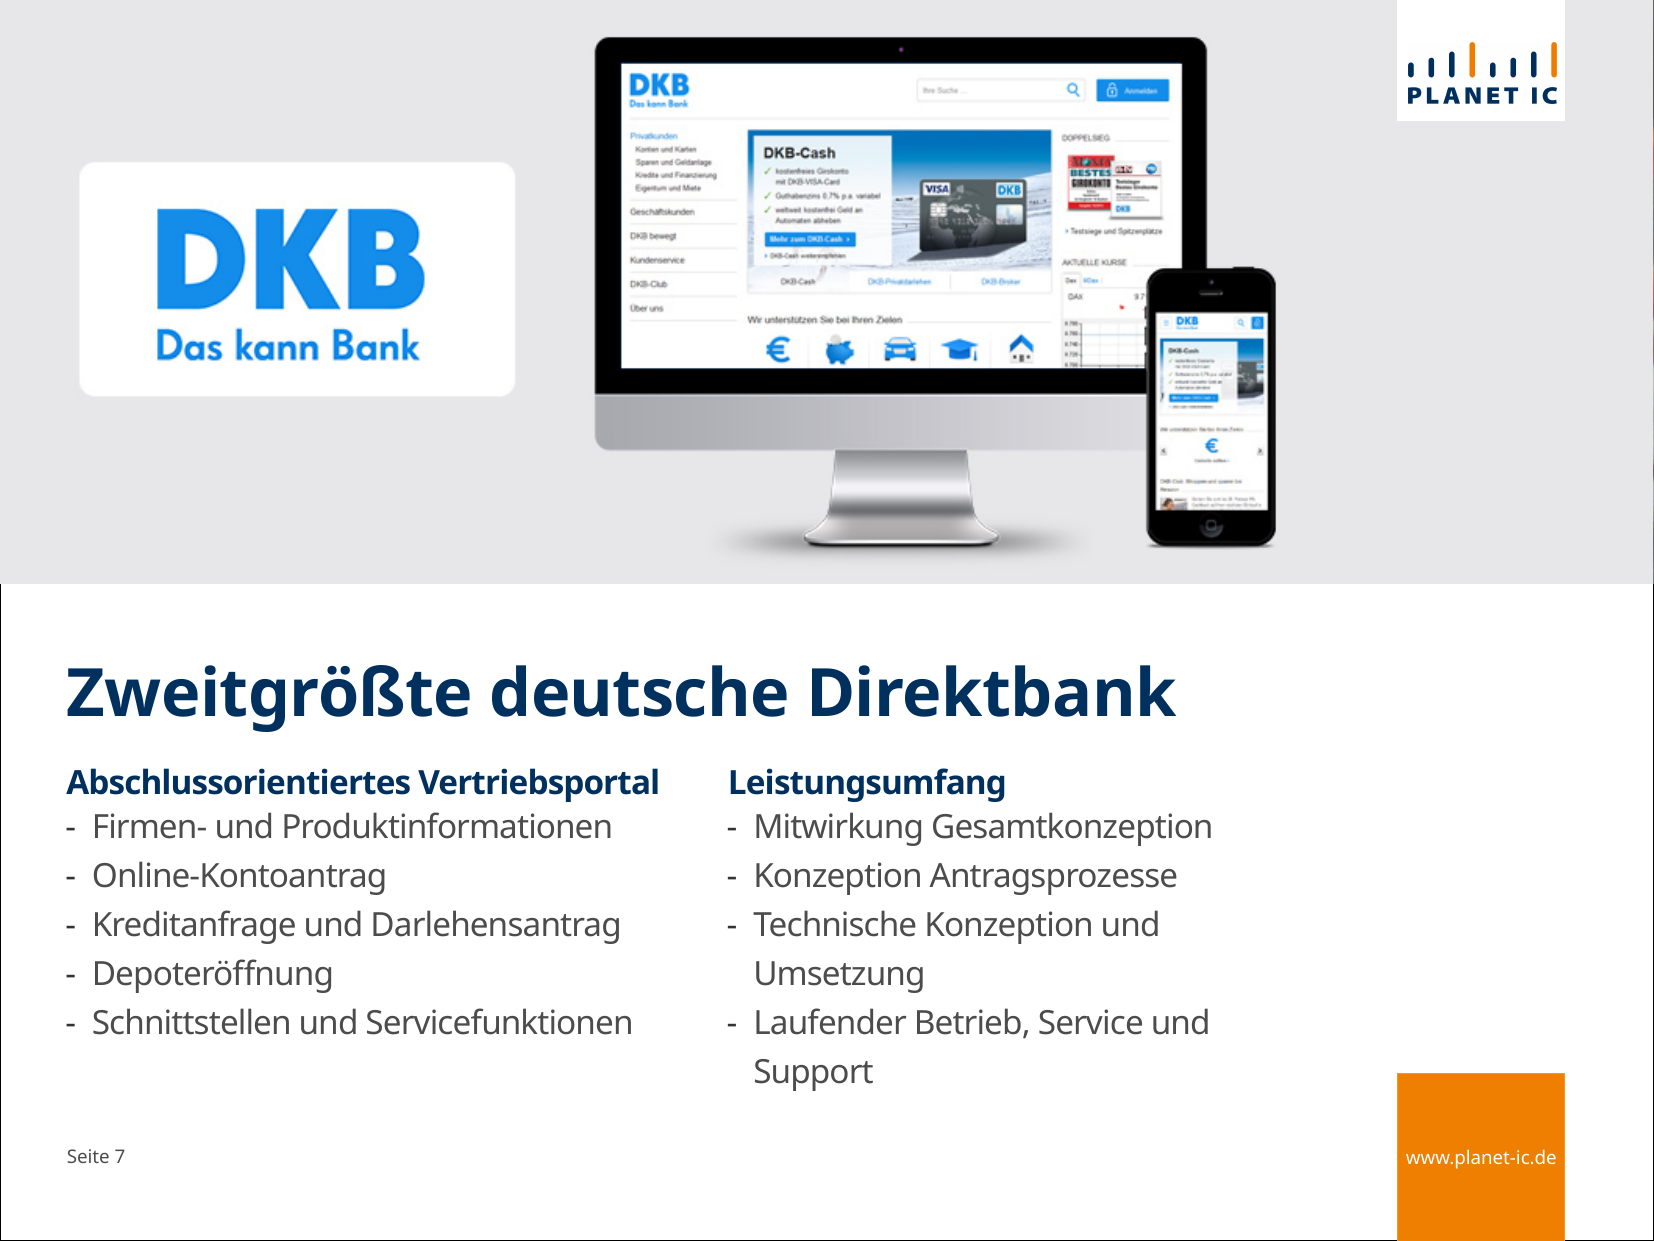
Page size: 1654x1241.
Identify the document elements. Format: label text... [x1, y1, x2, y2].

text_box Mitwirkung Gesamtkonzeption Konzeption Antragsprozesse Technische Konzeption und Umsetzung Laufender Betrieb, Service und Support [726, 799, 1333, 1038]
text_box Firmen- und Produktinformationen Online-Kontoantrag Kreditanfrage und Darlehensantrag Depoteröffnung Schnittstellen und Servicefunktionen [65, 799, 672, 1038]
text_box Abschlussorientiertes Vertriebsportal [66, 754, 669, 799]
picture [1408, 42, 1557, 105]
text_box [1397, 0, 1565, 121]
text_box Leistungsumfang [727, 754, 1330, 799]
text_box Zweitgrößte deutsche Direktbank [66, 645, 1332, 710]
picture [0, 0, 1654, 584]
